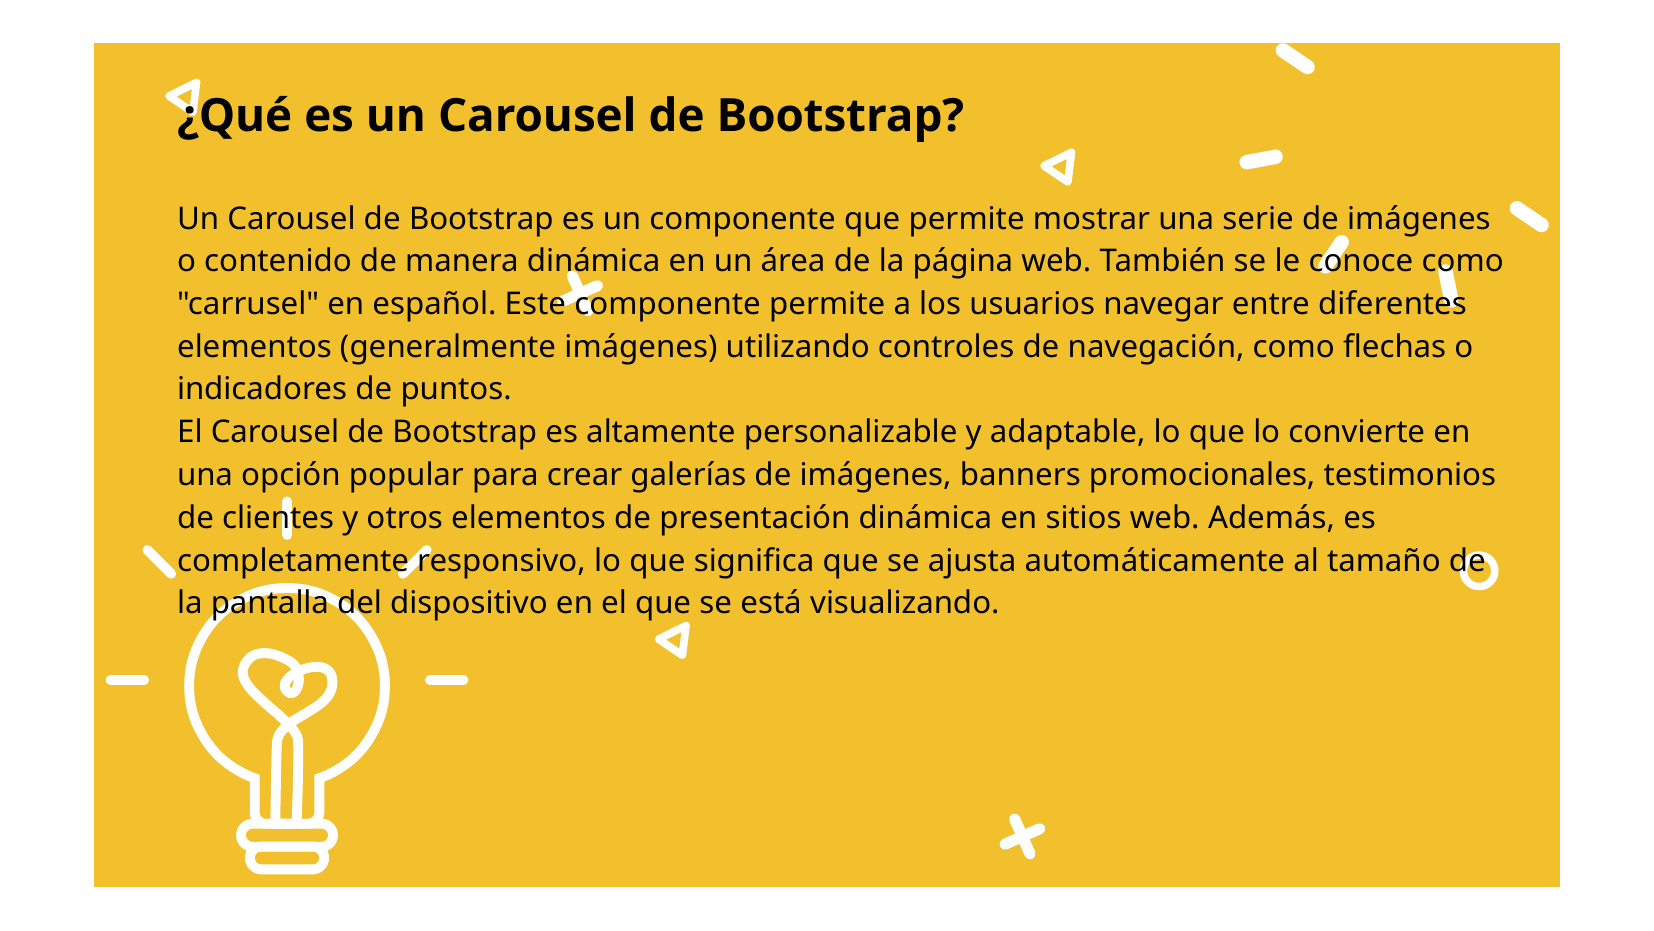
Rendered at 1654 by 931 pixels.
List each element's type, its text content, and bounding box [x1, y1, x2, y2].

title ¿Qué es un Carousel de Bootstrap? Un Carousel de Bootstrap es un componente que permite mostrar una serie de imágenes o contenido de manera dinámica en un área de la página web. También se le conoce como "carrusel" en español. Este componente permite a los usuarios navegar entre diferentes elementos (generalmente imágenes) utilizando controles de navegación, como flechas o indicadores de puntos. El Carousel de Bootstrap es altamente personalizable y adaptable, lo que lo convierte en una opción popular para crear galerías de imágenes, banners promocionales, testimonios de clientes y otros elementos de presentación dinámica en sitios web. Además, es completamente responsivo, lo que significa que se ajusta automáticamente al tamaño de la pantalla del dispositivo en el que se está visualizando. [177, 26, 1506, 680]
